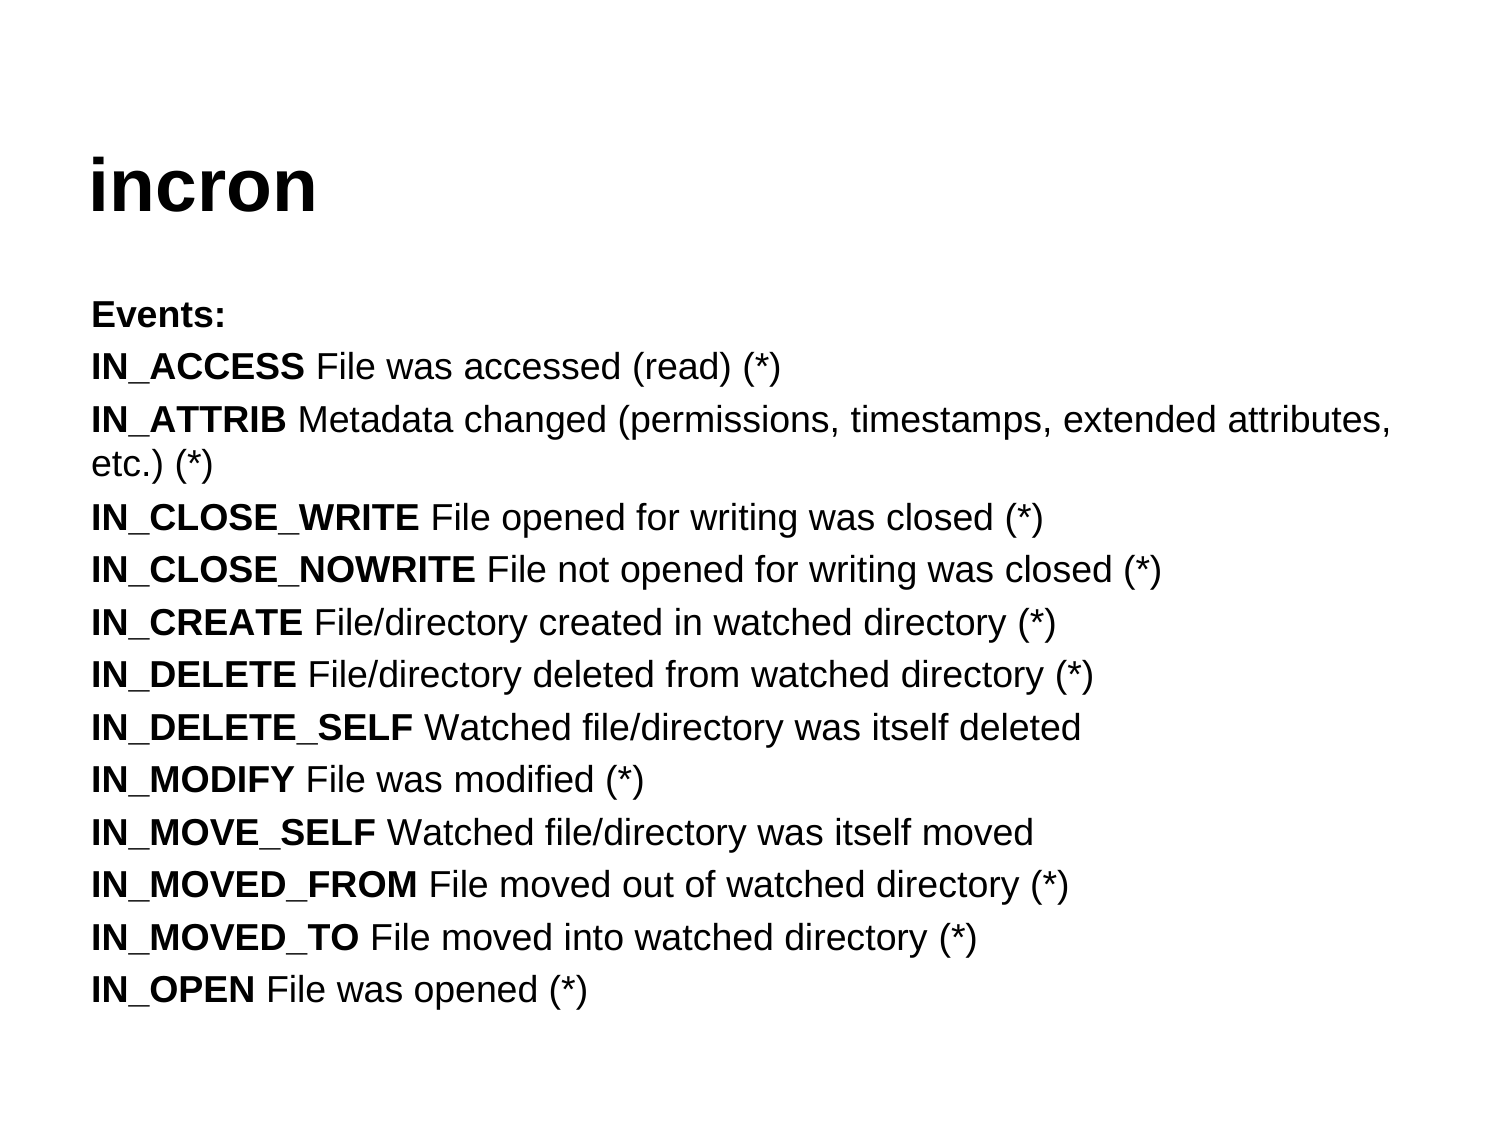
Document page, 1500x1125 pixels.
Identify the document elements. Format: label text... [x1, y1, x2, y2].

title incron [86, 137, 1414, 227]
list Events: IN_ACCESS File was accessed (read) (*) IN_ATTRIB Metadata changed (permissions, timestamps, extended attributes, etc.) (*) IN_CLOSE_WRITE File opened for writing was closed (*) IN_CLOSE_NOWRITE File not opened for writing was closed (*) IN_CREATE File/directory created in watched directory (*) IN_DELETE File/directory deleted from watched directory (*) IN_DELETE_SELF Watched file/directory was itself deleted IN_MODIFY File was modified (*) IN_MOVE_SELF Watched file/directory was itself moved IN_MOVED_FROM File moved out of watched directory (*) IN_MOVED_TO File moved into watched directory (*) IN_OPEN File was opened (*) [86, 289, 1414, 1011]
